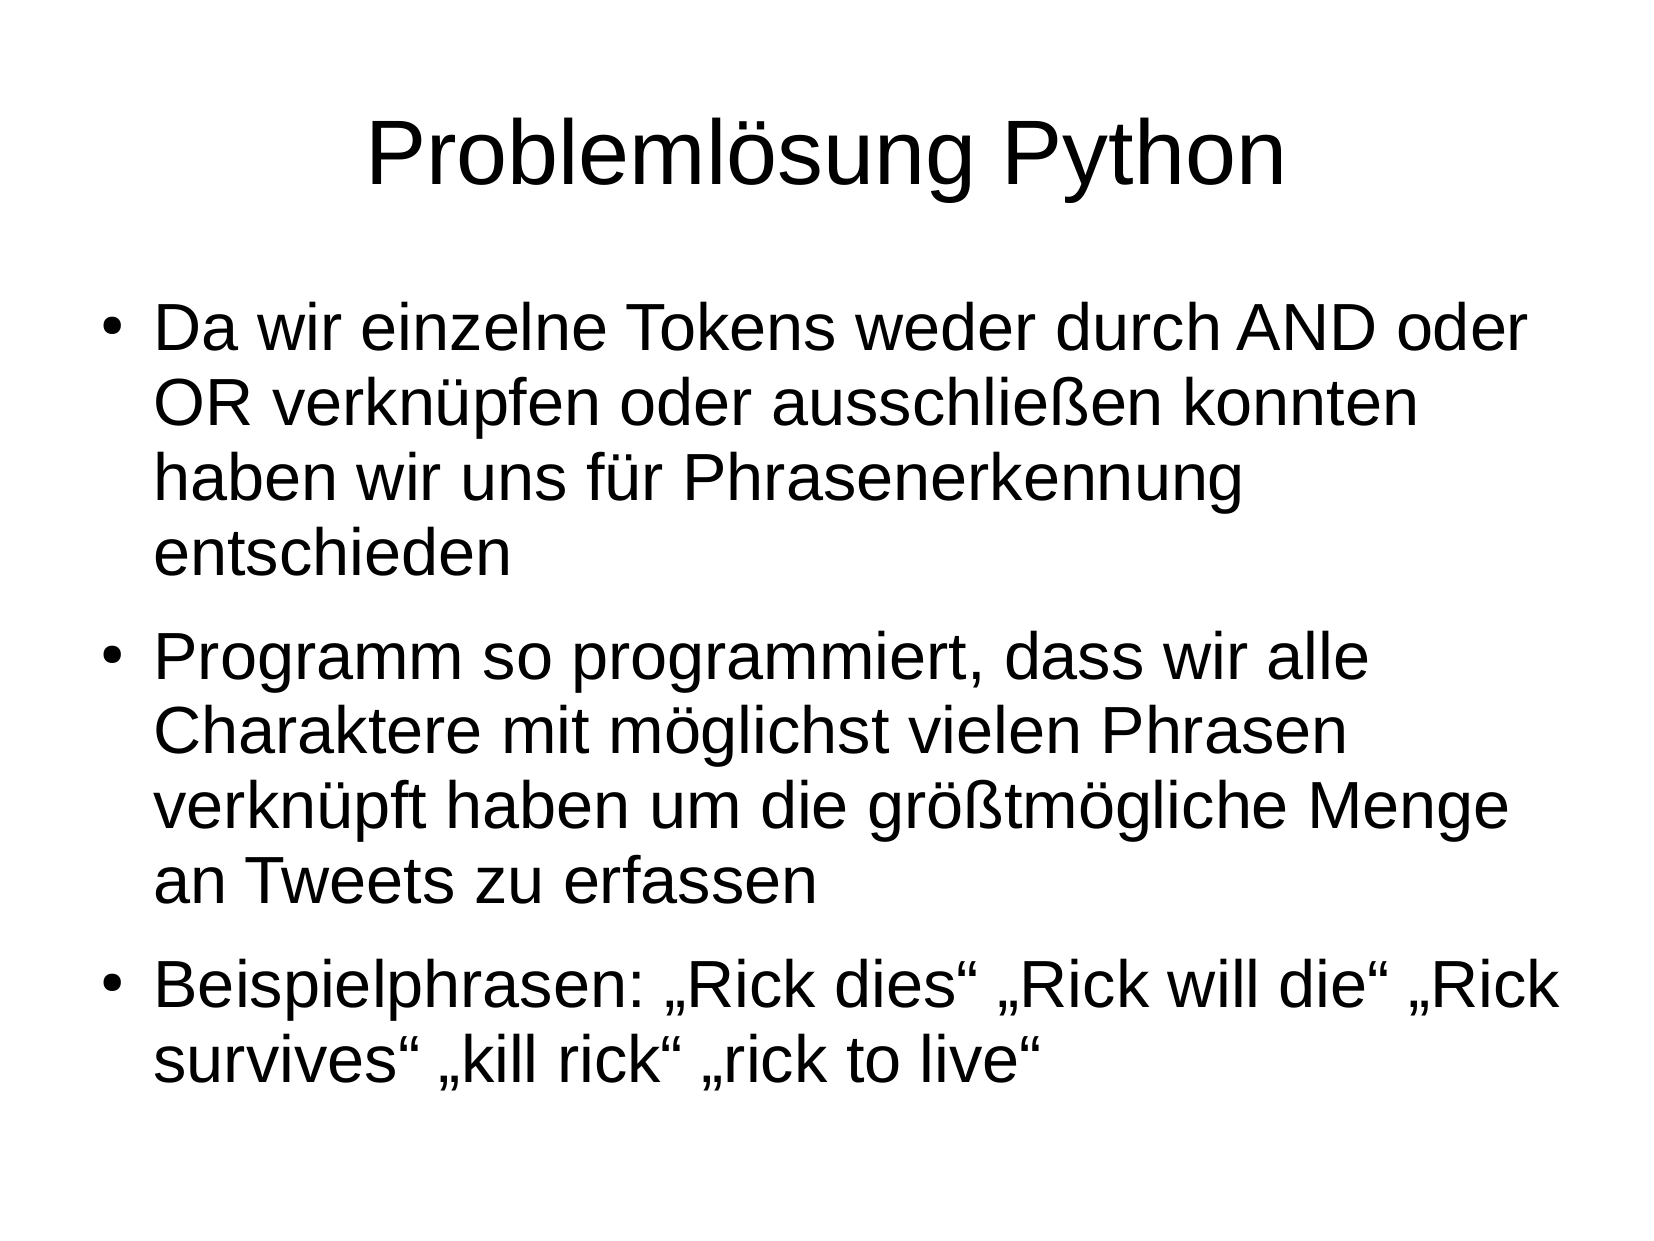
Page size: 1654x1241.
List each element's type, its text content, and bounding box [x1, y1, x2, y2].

list Da wir einzelne Tokens weder durch AND oder OR verknüpfen oder ausschließen konnten haben wir uns für Phrasenerkennung entschieden Programm so programmiert, dass wir alle Charaktere mit möglichst vielen Phrasen verknüpft haben um die größtmögliche Menge an Tweets zu erfassen Beispielphrasen: „Rick dies“ „Rick will die“ „Rick survives“ „kill rick“ „rick to live“ [82, 290, 1571, 1202]
title Problemlösung Python [82, 49, 1571, 257]
